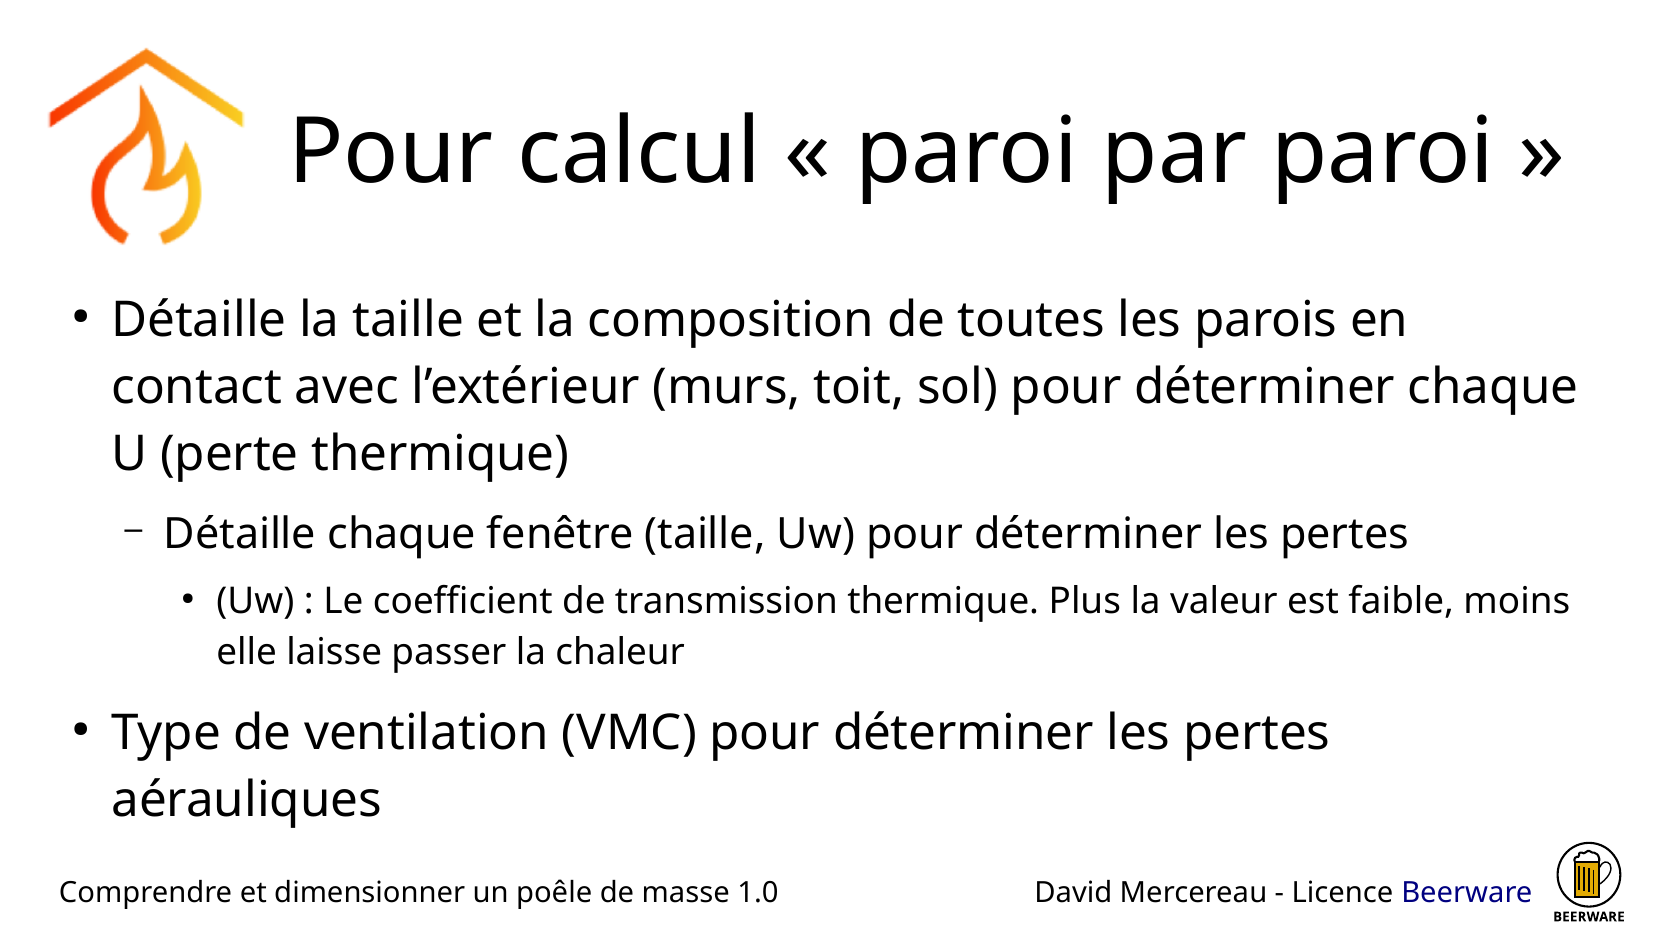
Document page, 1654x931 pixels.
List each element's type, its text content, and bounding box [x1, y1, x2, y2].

title Pour calcul « paroi par paroi » [271, 39, 1583, 254]
picture [47, 47, 246, 246]
list Détaille la taille et la composition de toutes les parois en contact avec l’extérieur (murs, toit, sol) pour déterminer chaque U (perte thermique) Détaille chaque fenêtre (taille, Uw) pour déterminer les pertes (Uw) : Le coefficient de transmission thermique. Plus la valeur est faible, moins elle laisse passer la chaleur Type de ventilation (VMC) pour déterminer les pertes aérauliques [59, 283, 1583, 839]
